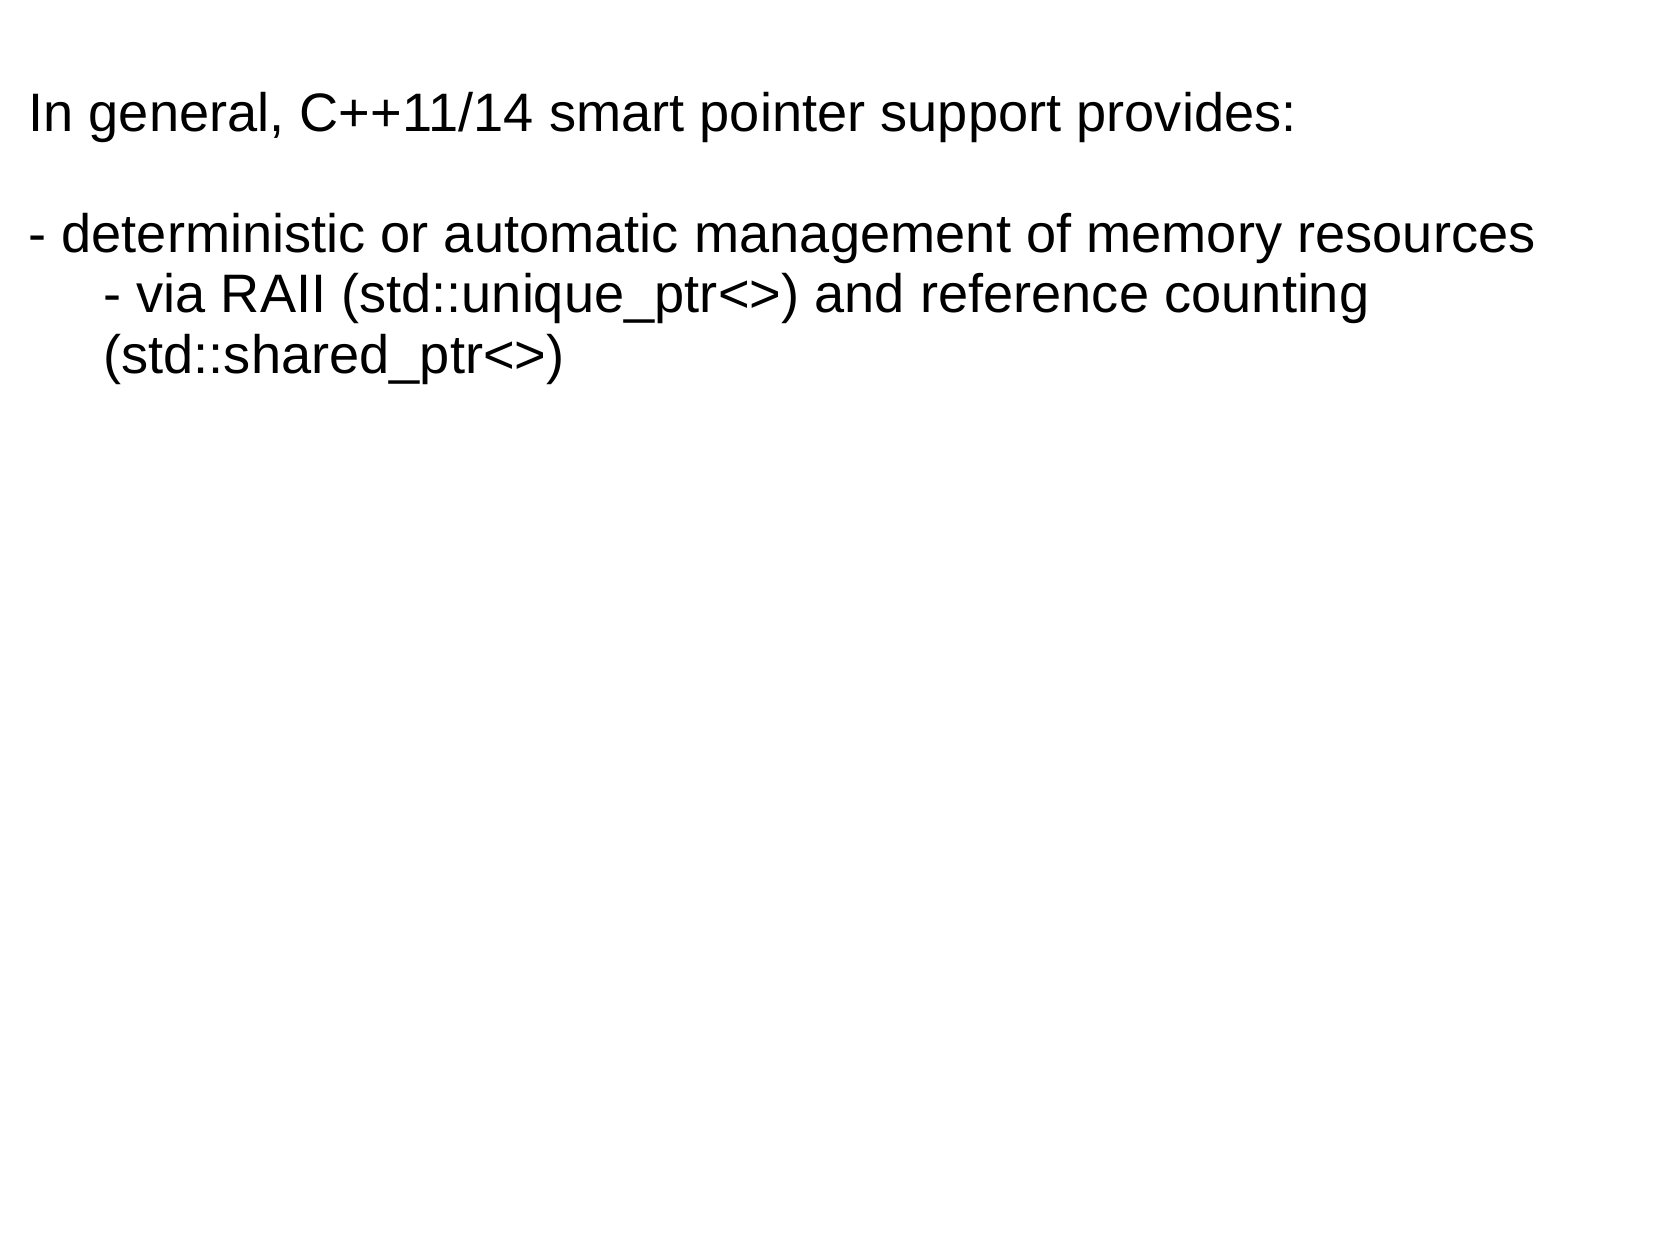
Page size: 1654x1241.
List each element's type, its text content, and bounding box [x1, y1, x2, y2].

text_box In general, C++11/14 smart pointer support provides: - deterministic or automatic management of memory resources - via RAII (std::unique_ptr<>) and reference counting (std::shared_ptr<>) [13, 74, 1553, 393]
